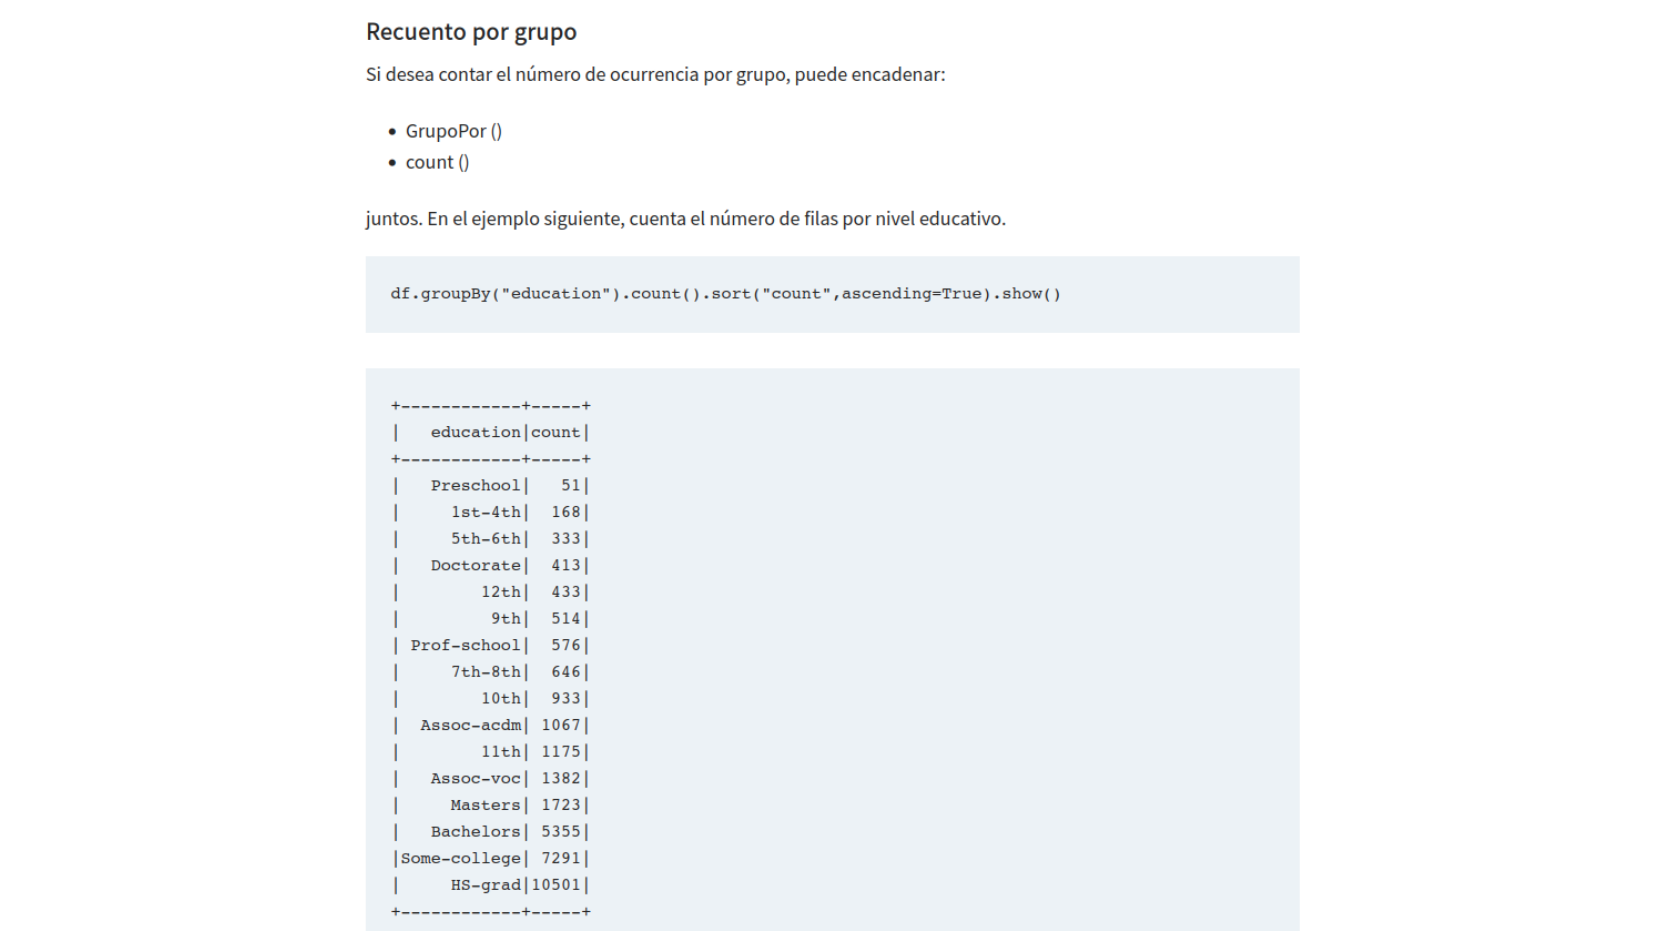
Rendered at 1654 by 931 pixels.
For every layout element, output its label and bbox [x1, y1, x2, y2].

picture [337, 0, 1322, 931]
